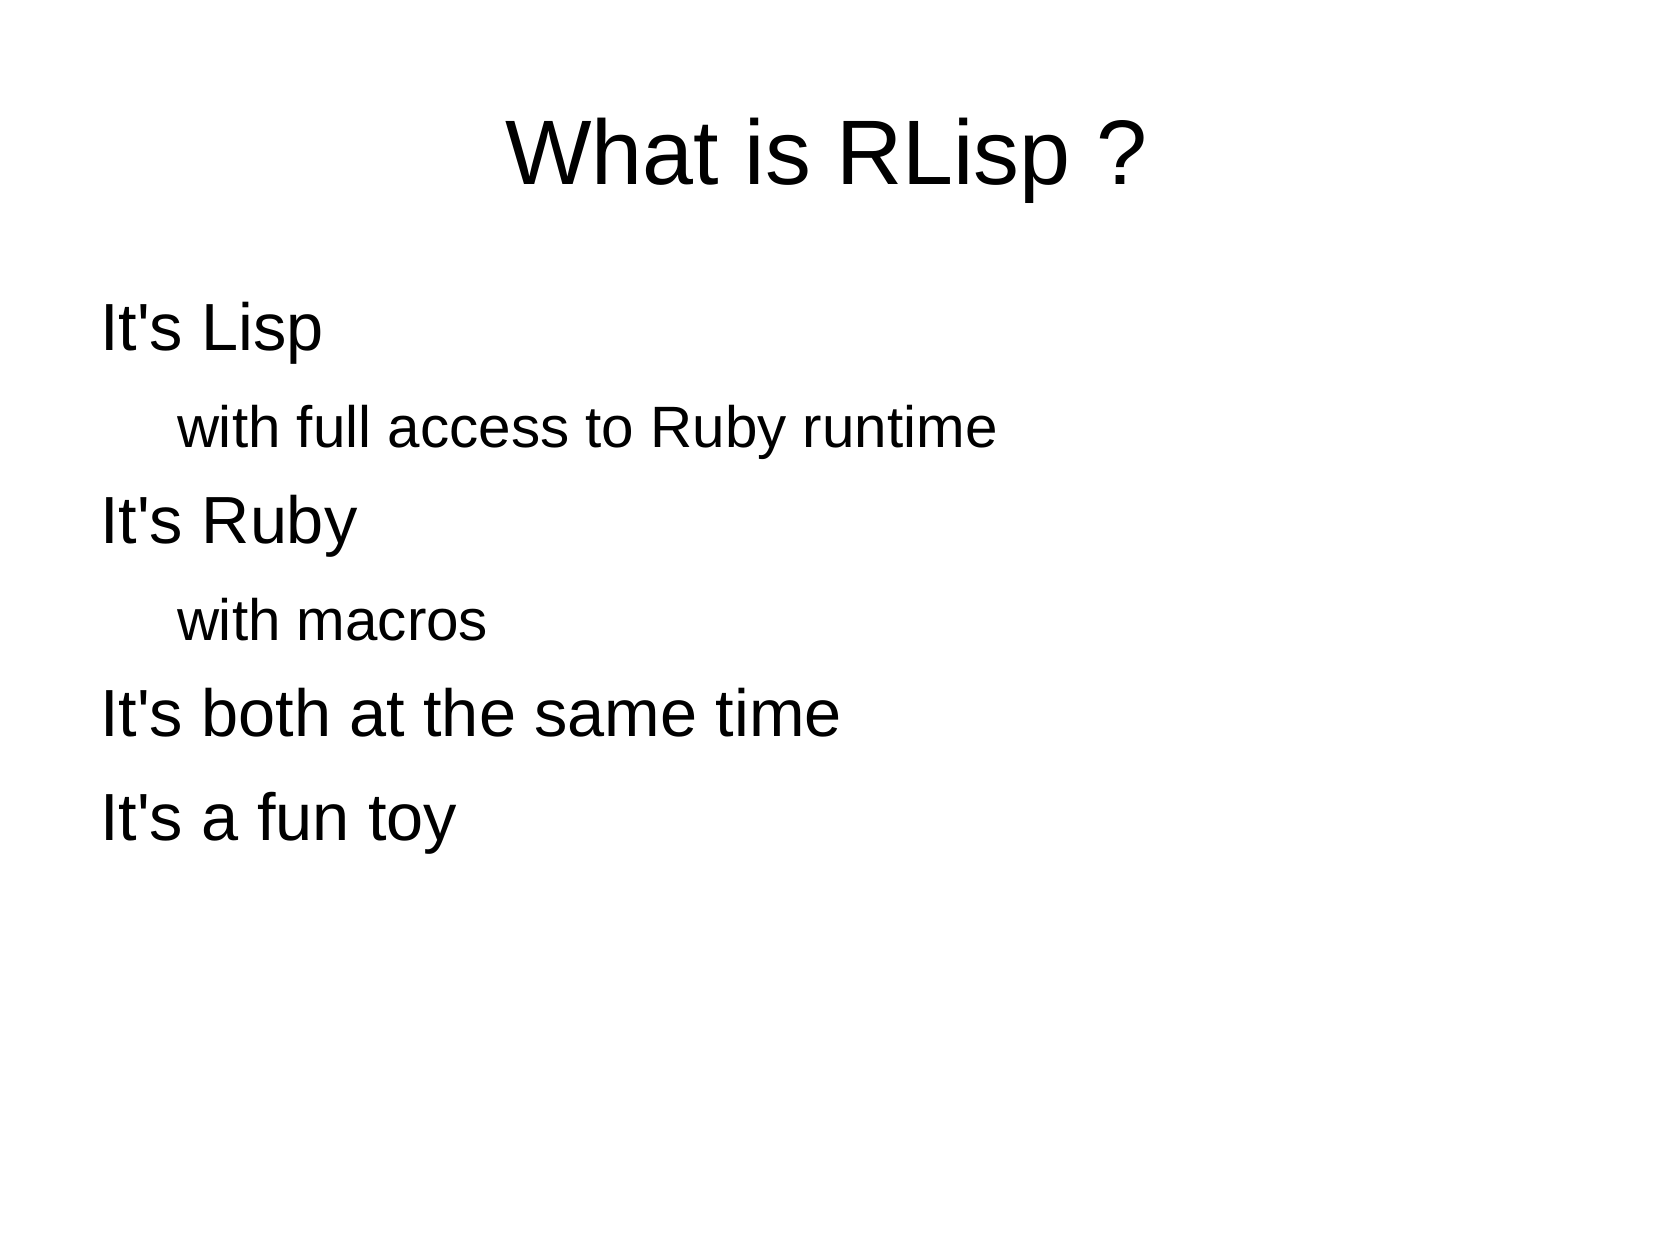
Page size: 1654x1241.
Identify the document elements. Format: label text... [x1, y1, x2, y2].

list It's Lisp with full access to Ruby runtime It's Ruby with macros It's both at the same time It's a fun toy [82, 290, 1571, 1094]
title What is RLisp ? [82, 56, 1571, 250]
